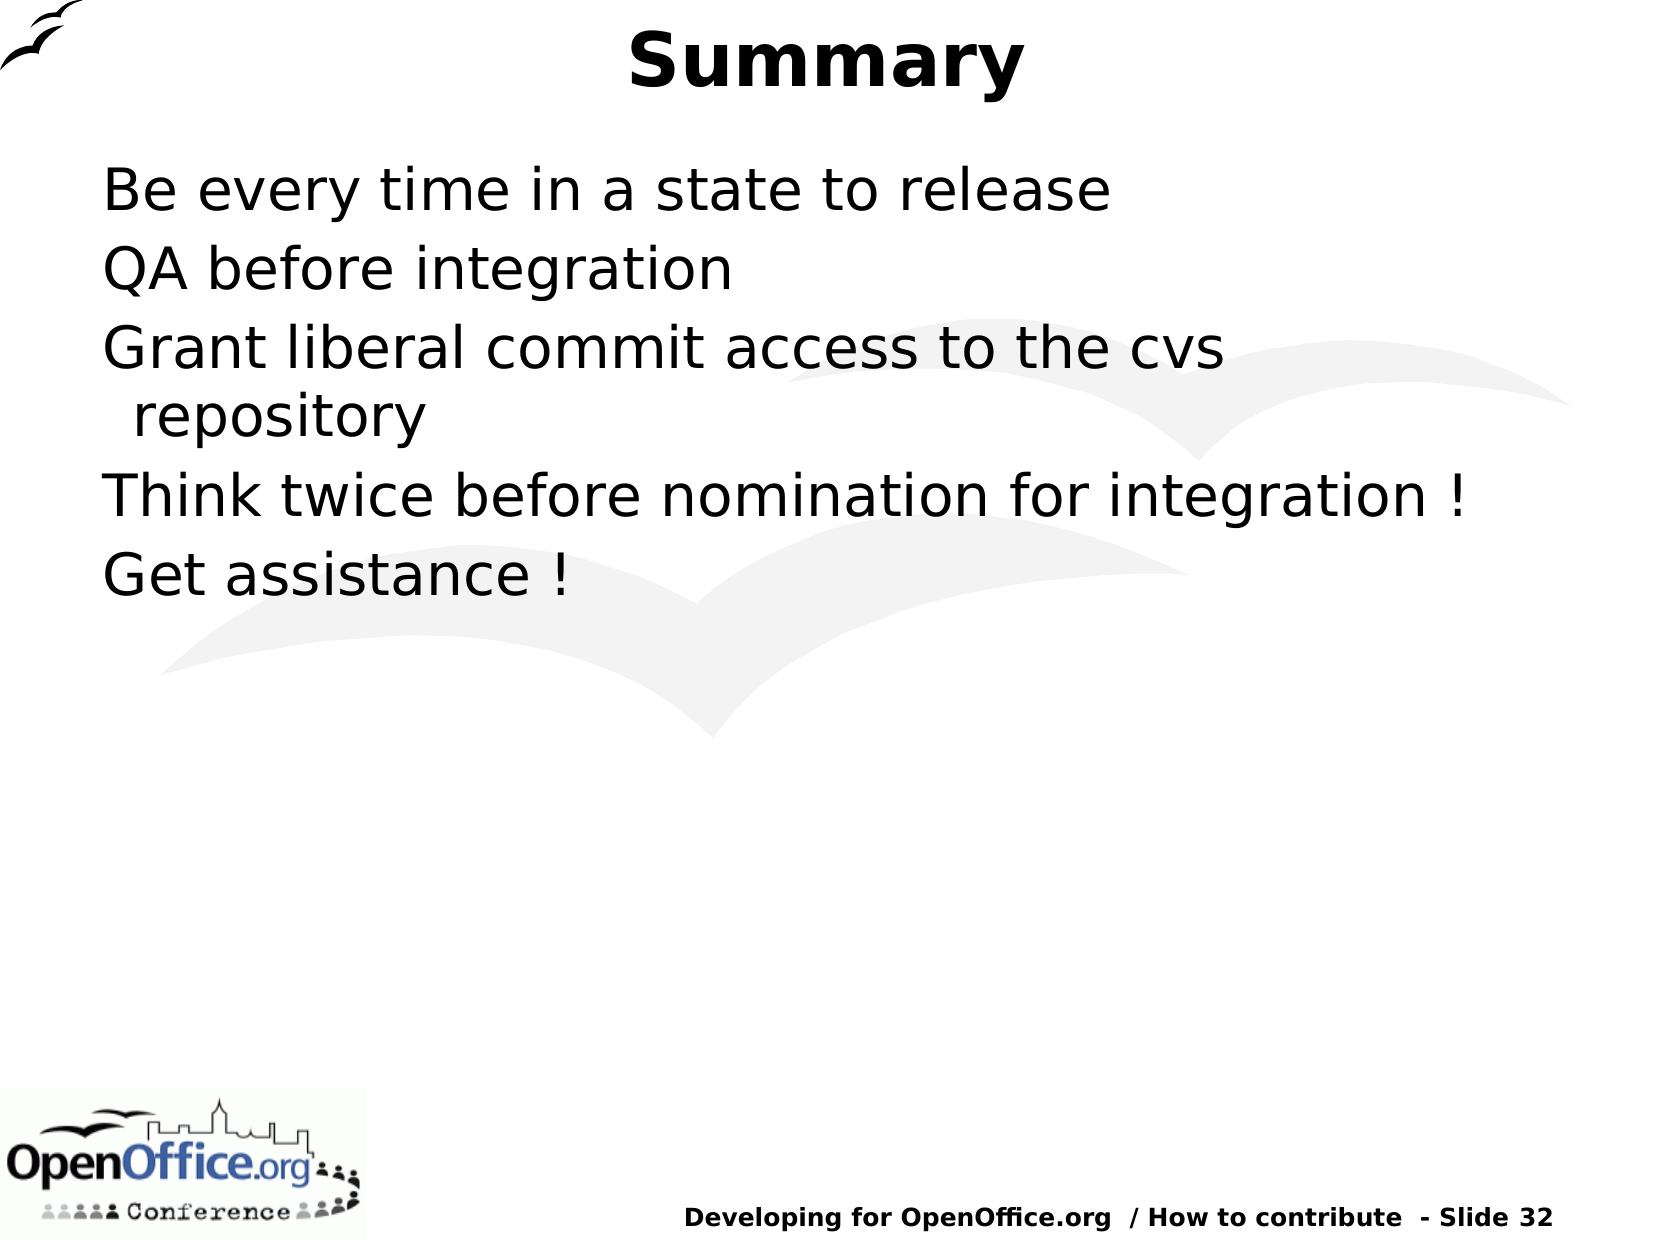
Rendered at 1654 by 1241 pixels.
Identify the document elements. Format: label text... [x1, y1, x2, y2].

list Be every time in a state to release QA before integration Grant liberal commit access to the cvs repository Think twice before nomination for integration ! Get assistance ! [102, 155, 1529, 1085]
picture [0, 1086, 367, 1241]
title Summary [0, 0, 1654, 121]
